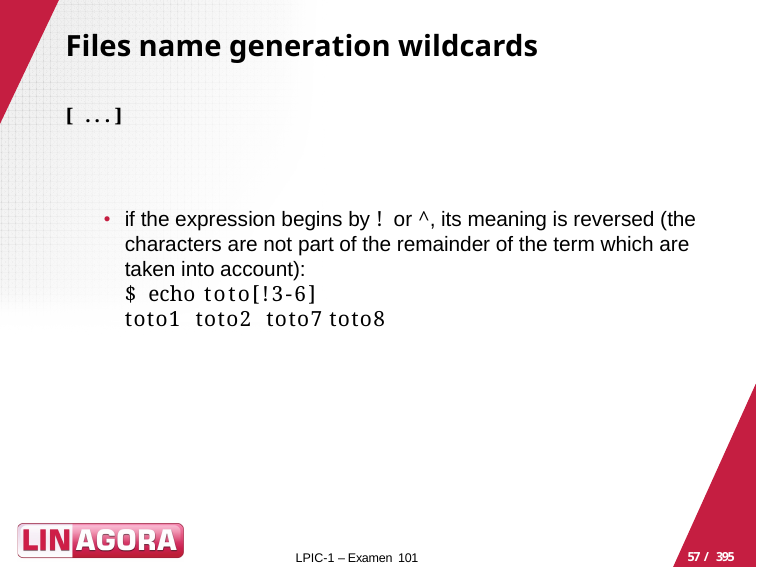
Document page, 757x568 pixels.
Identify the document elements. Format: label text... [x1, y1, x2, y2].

text_box <numéro> / 395 [683, 549, 747, 568]
picture [0, 0, 352, 352]
text_box [17, 520, 184, 562]
text_box Files name generation wildcards [63, 26, 697, 103]
text_box LPIC-1 – Examen 101 [293, 549, 420, 568]
text_box if the expression begins by ! or ^, its meaning is reversed (the characters are not part of the remainder of the term which are taken into account): $ echo toto[!3-6] toto1 toto2 toto7 toto8 [32, 103, 724, 521]
